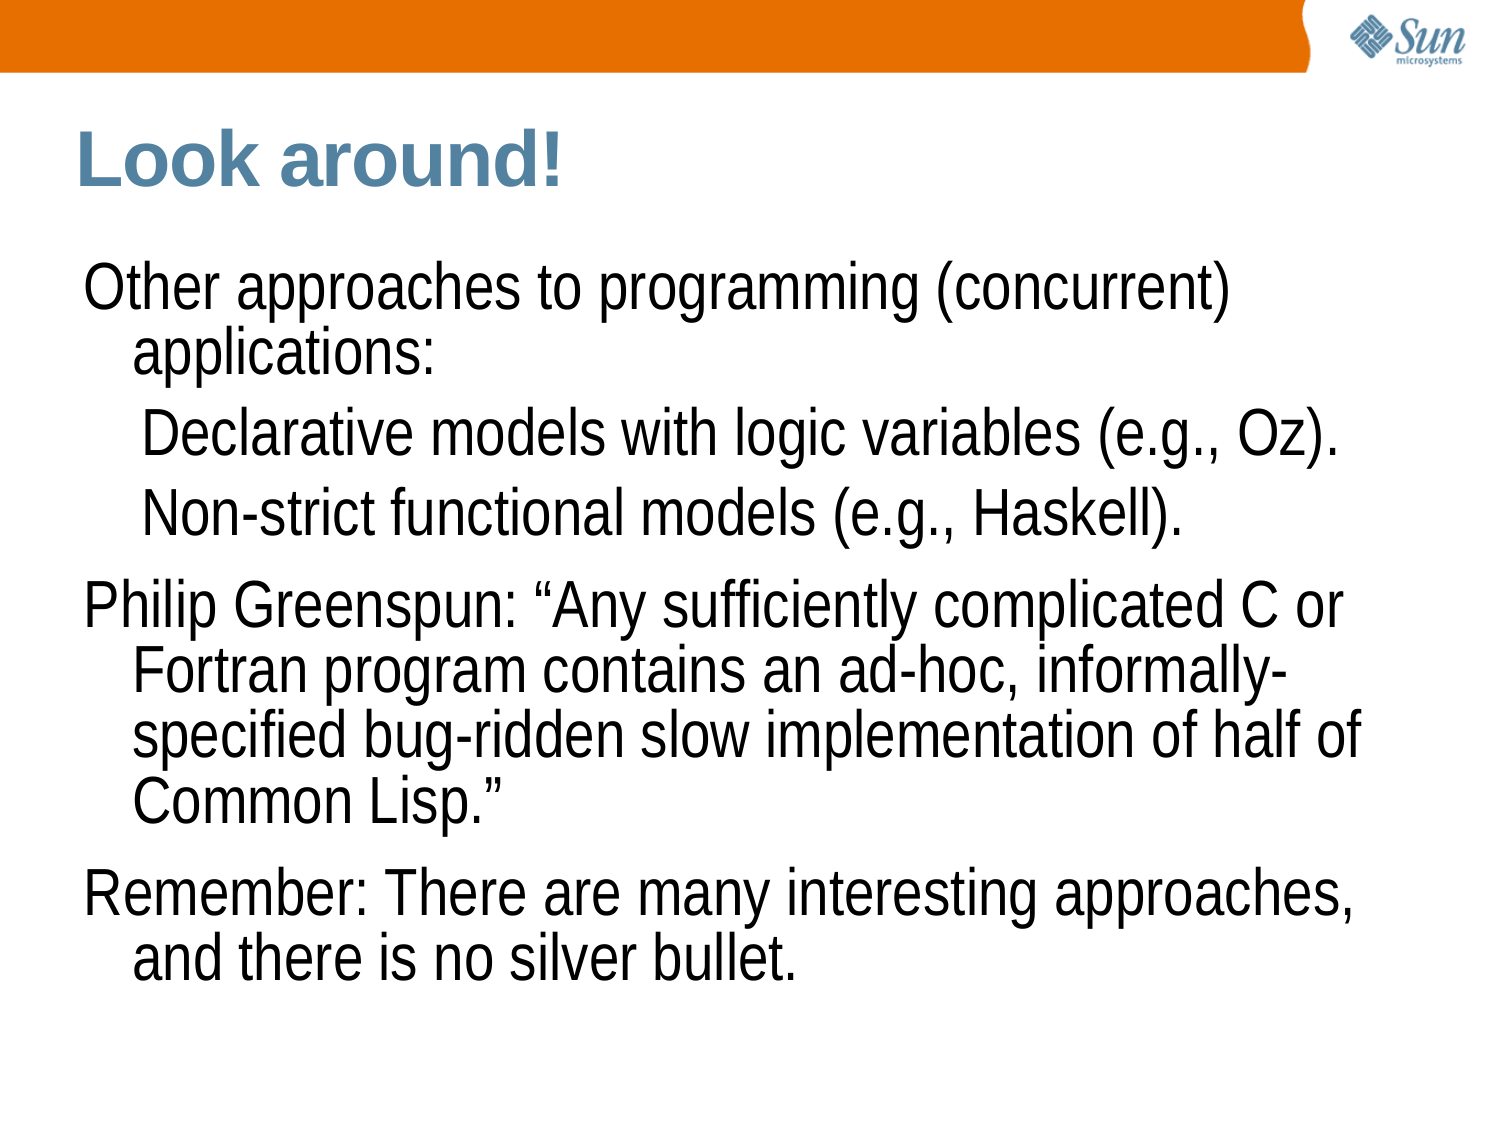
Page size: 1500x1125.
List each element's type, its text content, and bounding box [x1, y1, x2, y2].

title Look around! [75, 122, 1438, 227]
picture [0, 0, 1500, 75]
list Other approaches to programming (concurrent) applications: Declarative models with logic variables (e.g., Oz). Non-strict functional models (e.g., Haskell). Philip Greenspun: “Any sufficiently complicated C or Fortran program contains an ad-hoc, informally-specified bug-ridden slow implementation of half of Common Lisp.” Remember: There are many interesting approaches, and there is no silver bullet. [64, 257, 1402, 1017]
